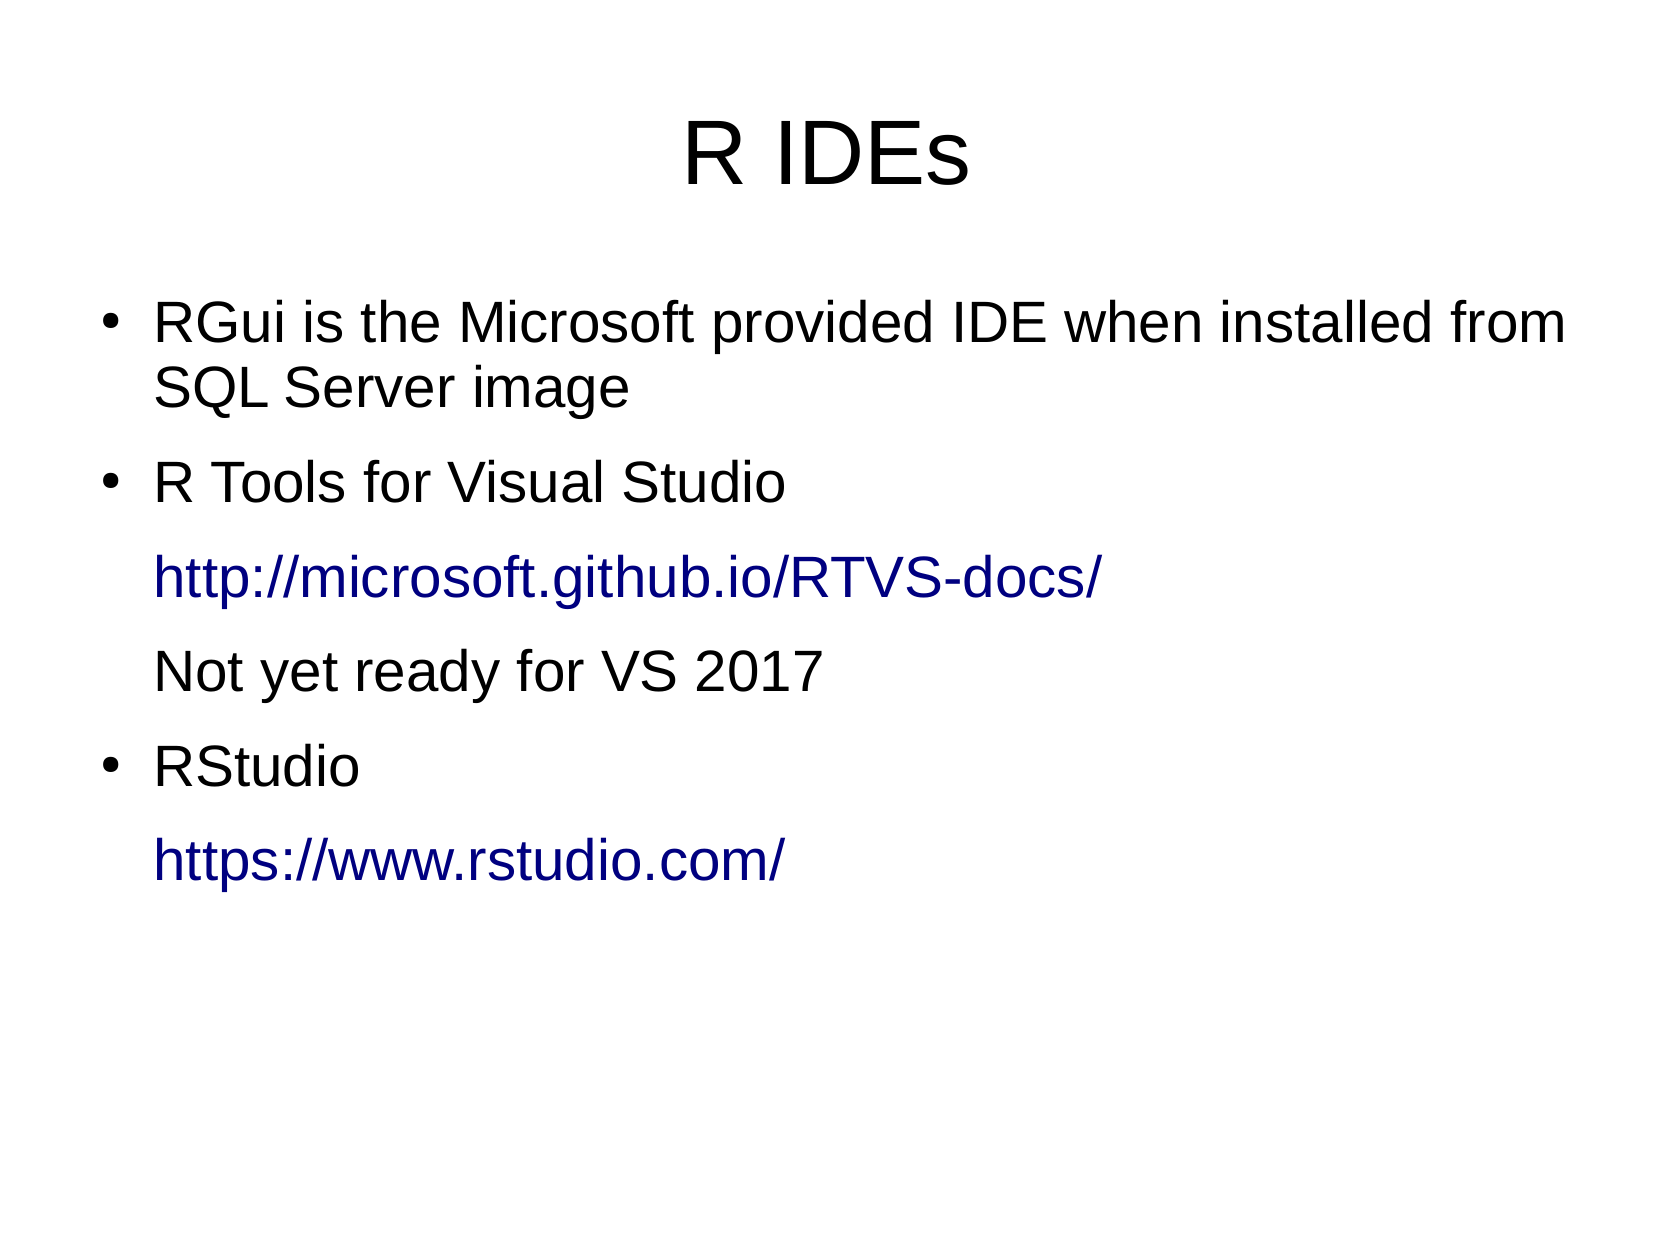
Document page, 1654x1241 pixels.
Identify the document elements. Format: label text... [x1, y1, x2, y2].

list RGui is the Microsoft provided IDE when installed from SQL Server image R Tools for Visual Studio http://microsoft.github.io/RTVS-docs/ Not yet ready for VS 2017 RStudio https://www.rstudio.com/ [82, 290, 1571, 1010]
title R IDEs [82, 49, 1571, 257]
